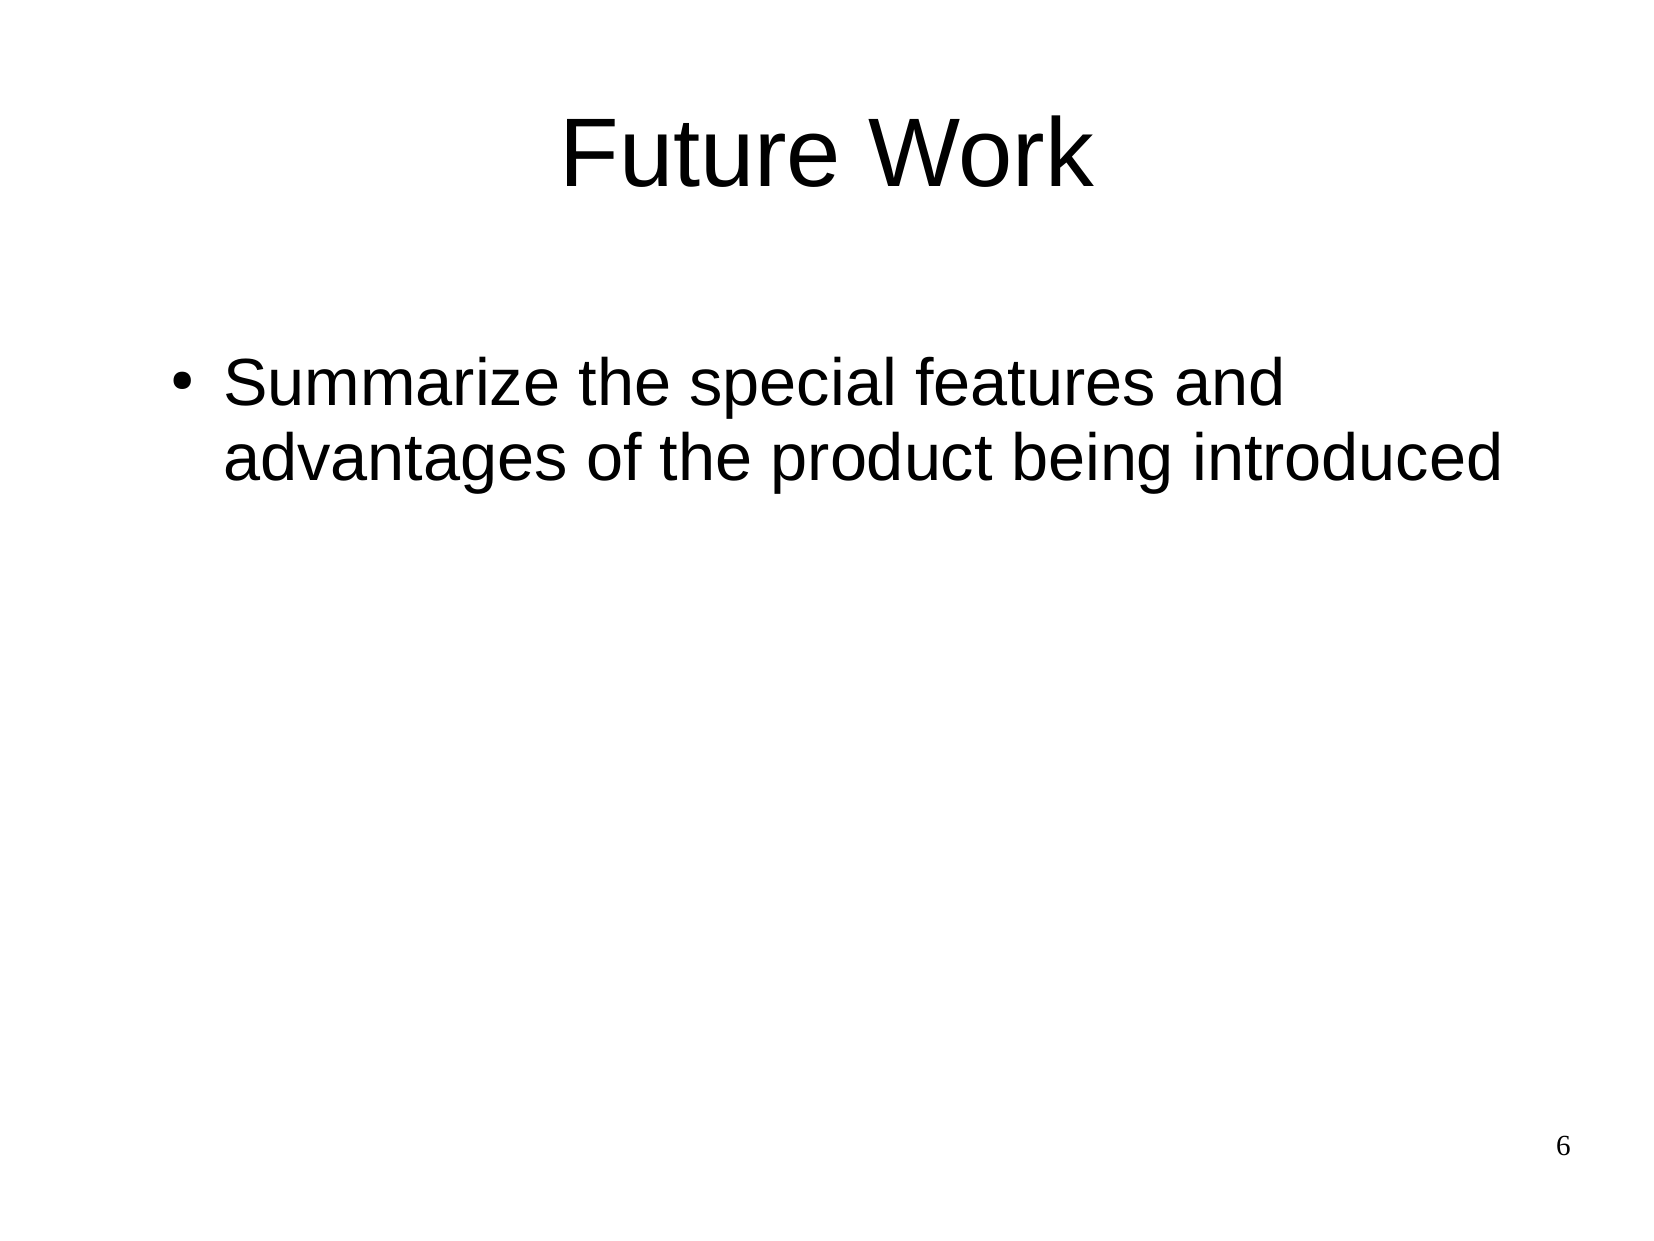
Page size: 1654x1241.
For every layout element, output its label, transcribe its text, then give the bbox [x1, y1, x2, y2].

list Summarize the special features and advantages of the product being introduced [152, 344, 1534, 1127]
title Future Work [82, 49, 1571, 257]
